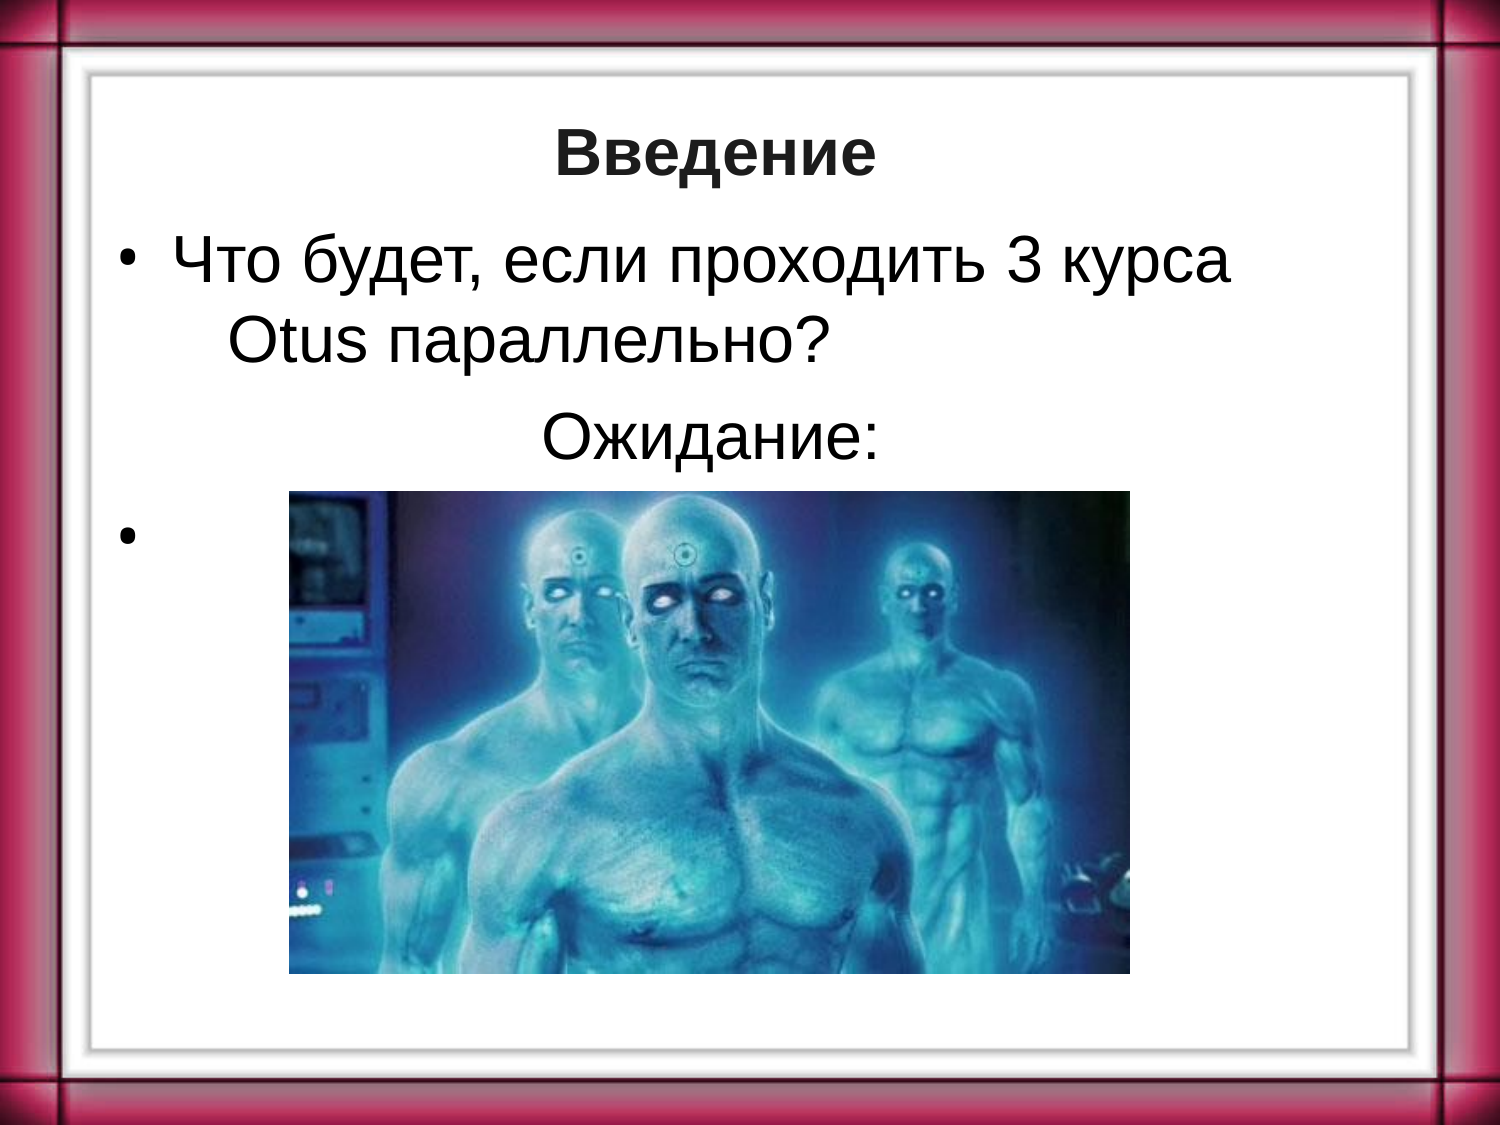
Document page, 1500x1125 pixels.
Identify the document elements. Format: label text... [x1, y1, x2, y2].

list Что будет, если проходить 3 курса Otus параллельно? Ожидание: [100, 208, 1388, 929]
picture [289, 491, 1130, 974]
title Введение [103, 75, 1329, 197]
